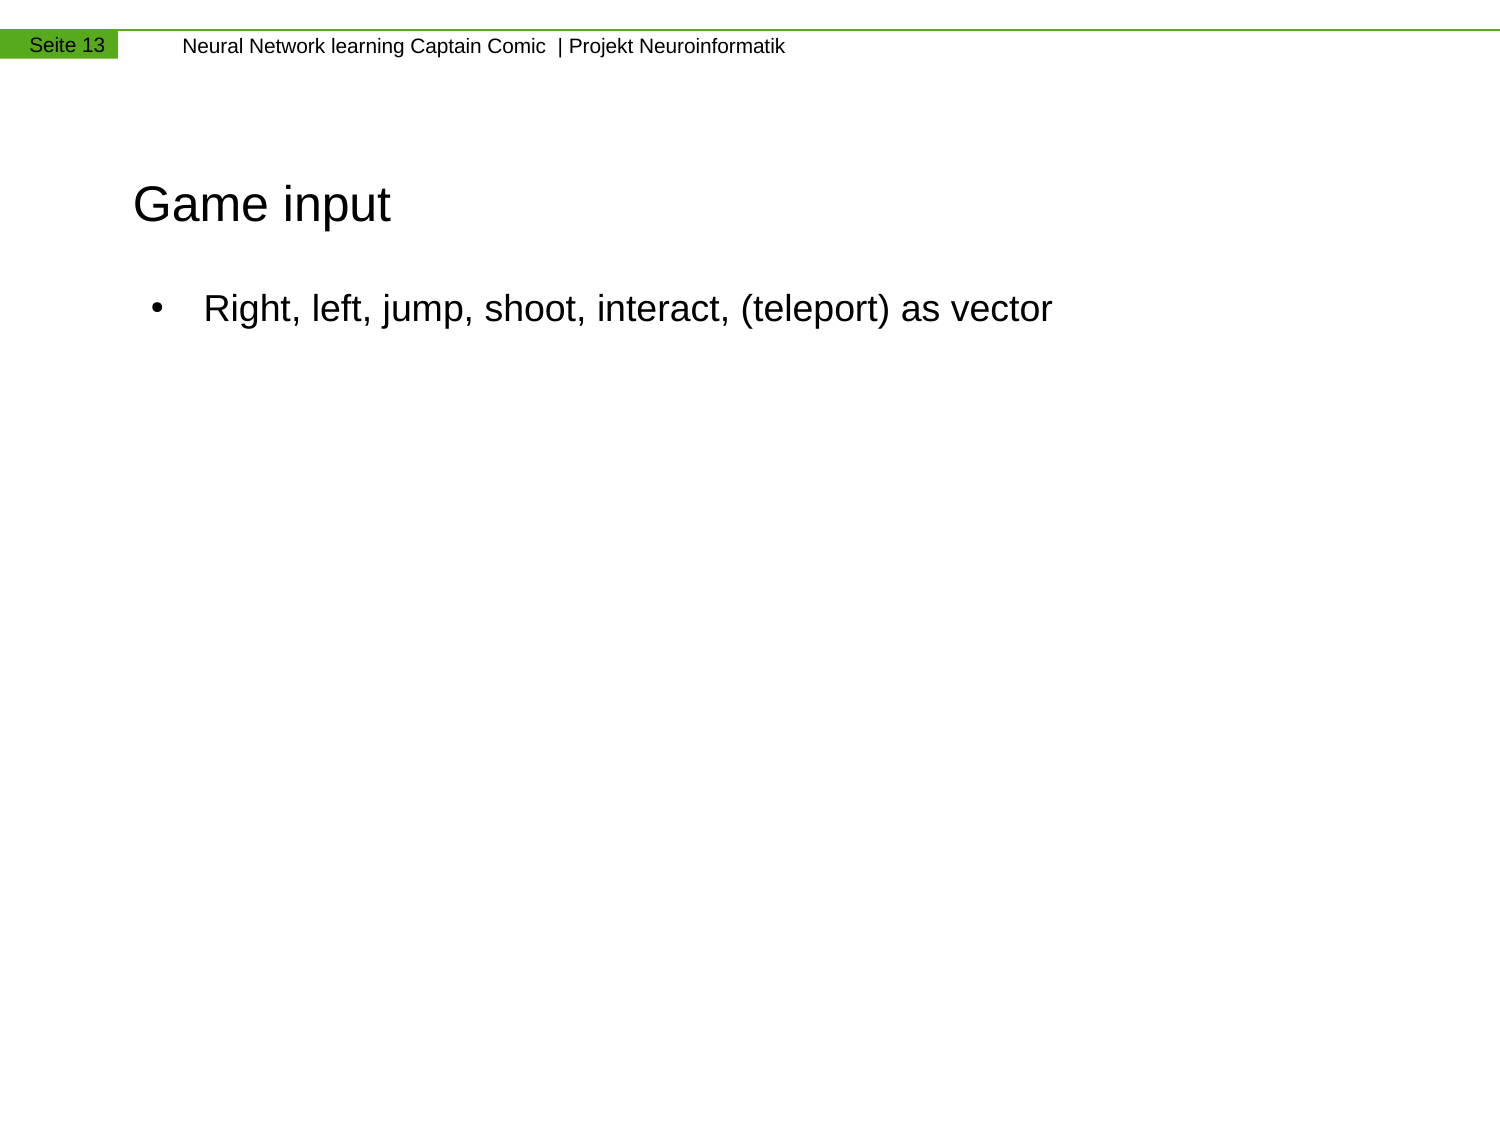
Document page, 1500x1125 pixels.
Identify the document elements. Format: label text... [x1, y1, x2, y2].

list Right, left, jump, shoot, interact, (teleport) as vector [132, 287, 1371, 888]
title Game input [132, 149, 1413, 258]
